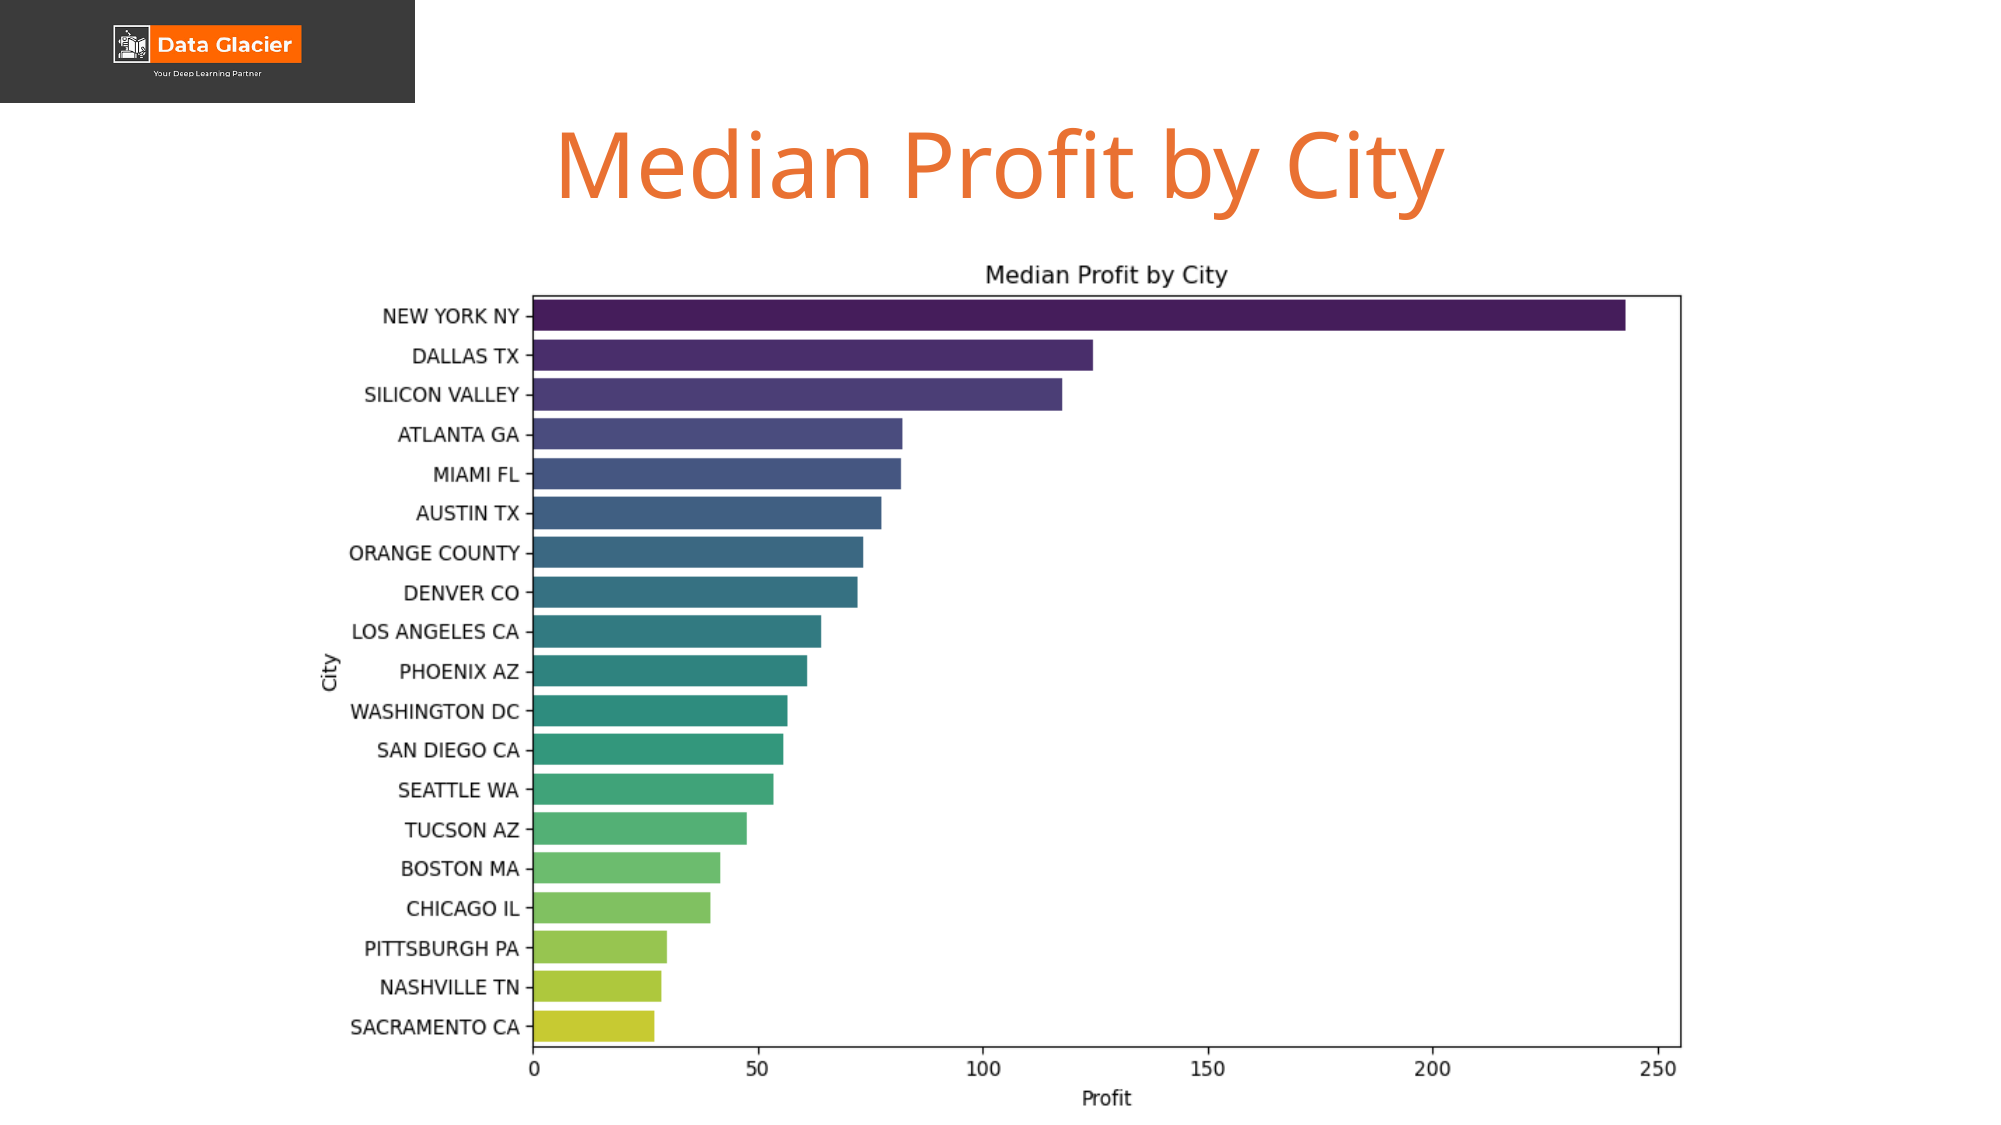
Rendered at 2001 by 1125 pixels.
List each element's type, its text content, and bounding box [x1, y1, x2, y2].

picture [0, 0, 415, 103]
picture [307, 251, 1693, 1125]
title Median Profit by City [137, 59, 1863, 278]
